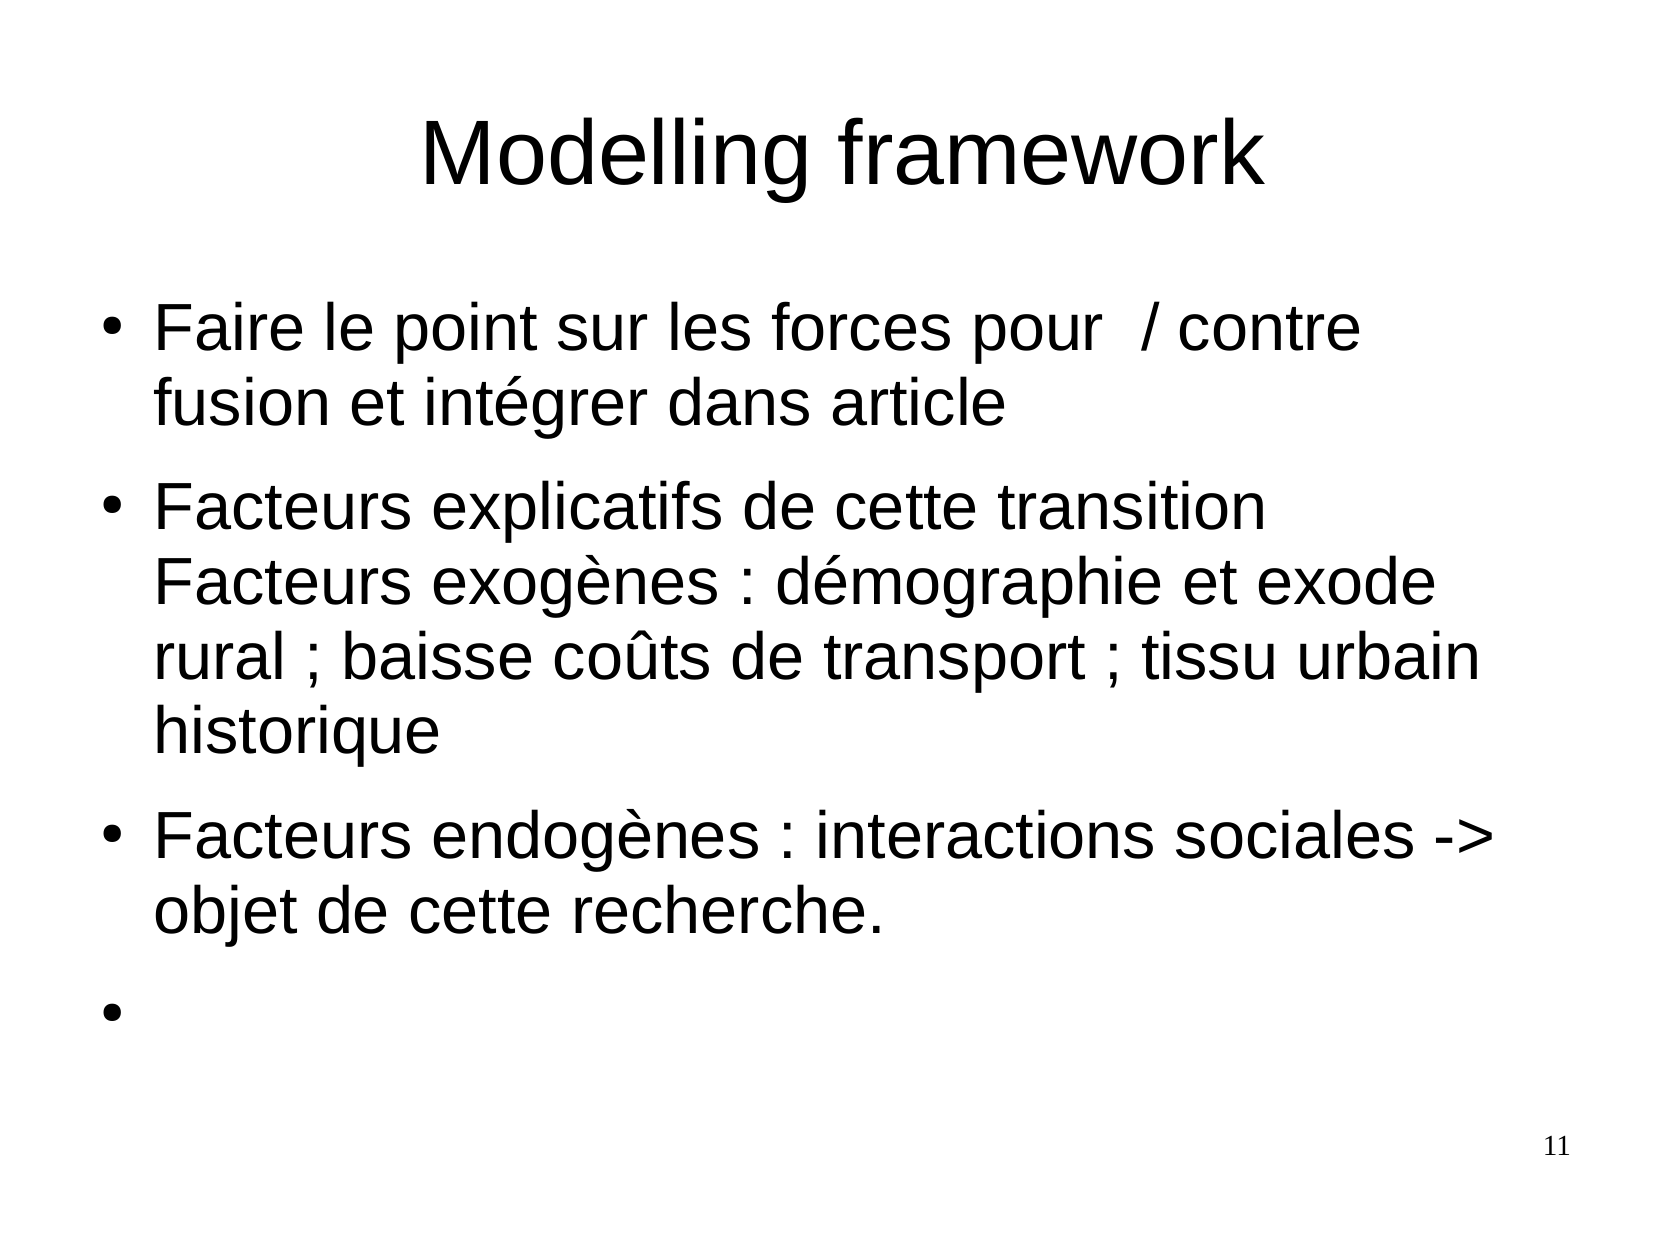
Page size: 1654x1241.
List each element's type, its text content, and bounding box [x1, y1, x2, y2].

list Faire le point sur les forces pour / contre fusion et intégrer dans article Facteurs explicatifs de cette transition Facteurs exogènes : démographie et exode rural ; baisse coûts de transport ; tissu urbain historique Facteurs endogènes : interactions sociales -> objet de cette recherche. [82, 290, 1538, 1010]
title Modelling framework [82, 49, 1571, 257]
